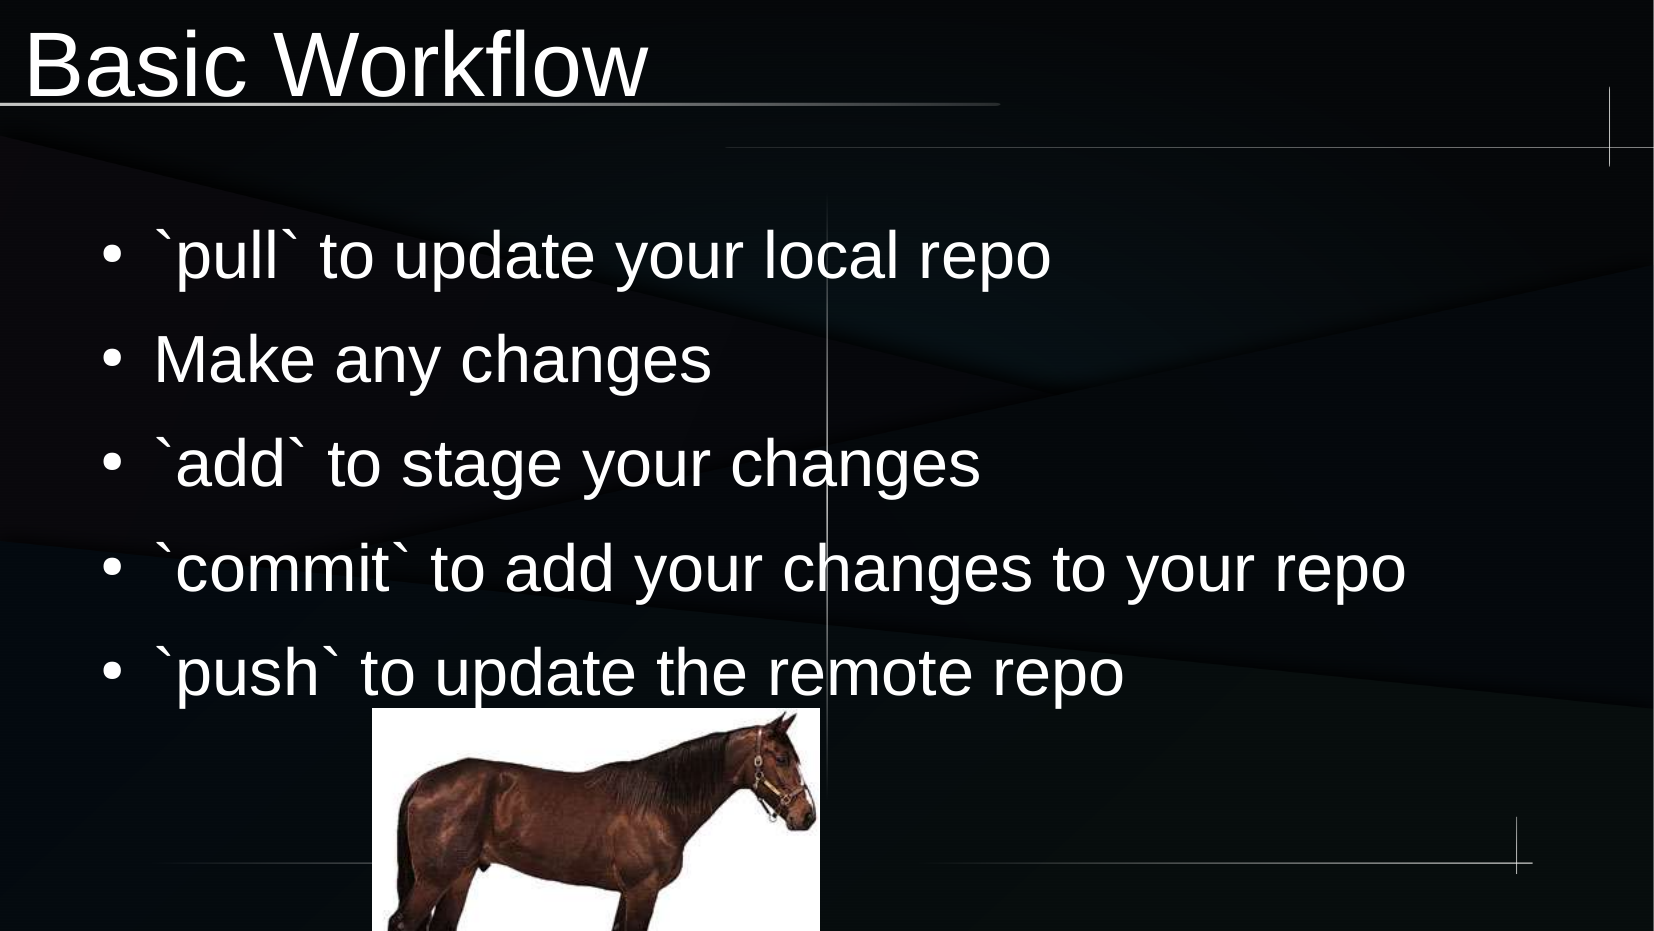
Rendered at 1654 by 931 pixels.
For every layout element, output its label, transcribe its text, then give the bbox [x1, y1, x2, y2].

title Basic Workflow [23, 11, 1589, 119]
list `pull` to update your local repo Make any changes `add` to stage your changes `commit` to add your changes to your repo `push` to update the remote repo [82, 217, 1571, 758]
picture [0, 0, 1654, 931]
